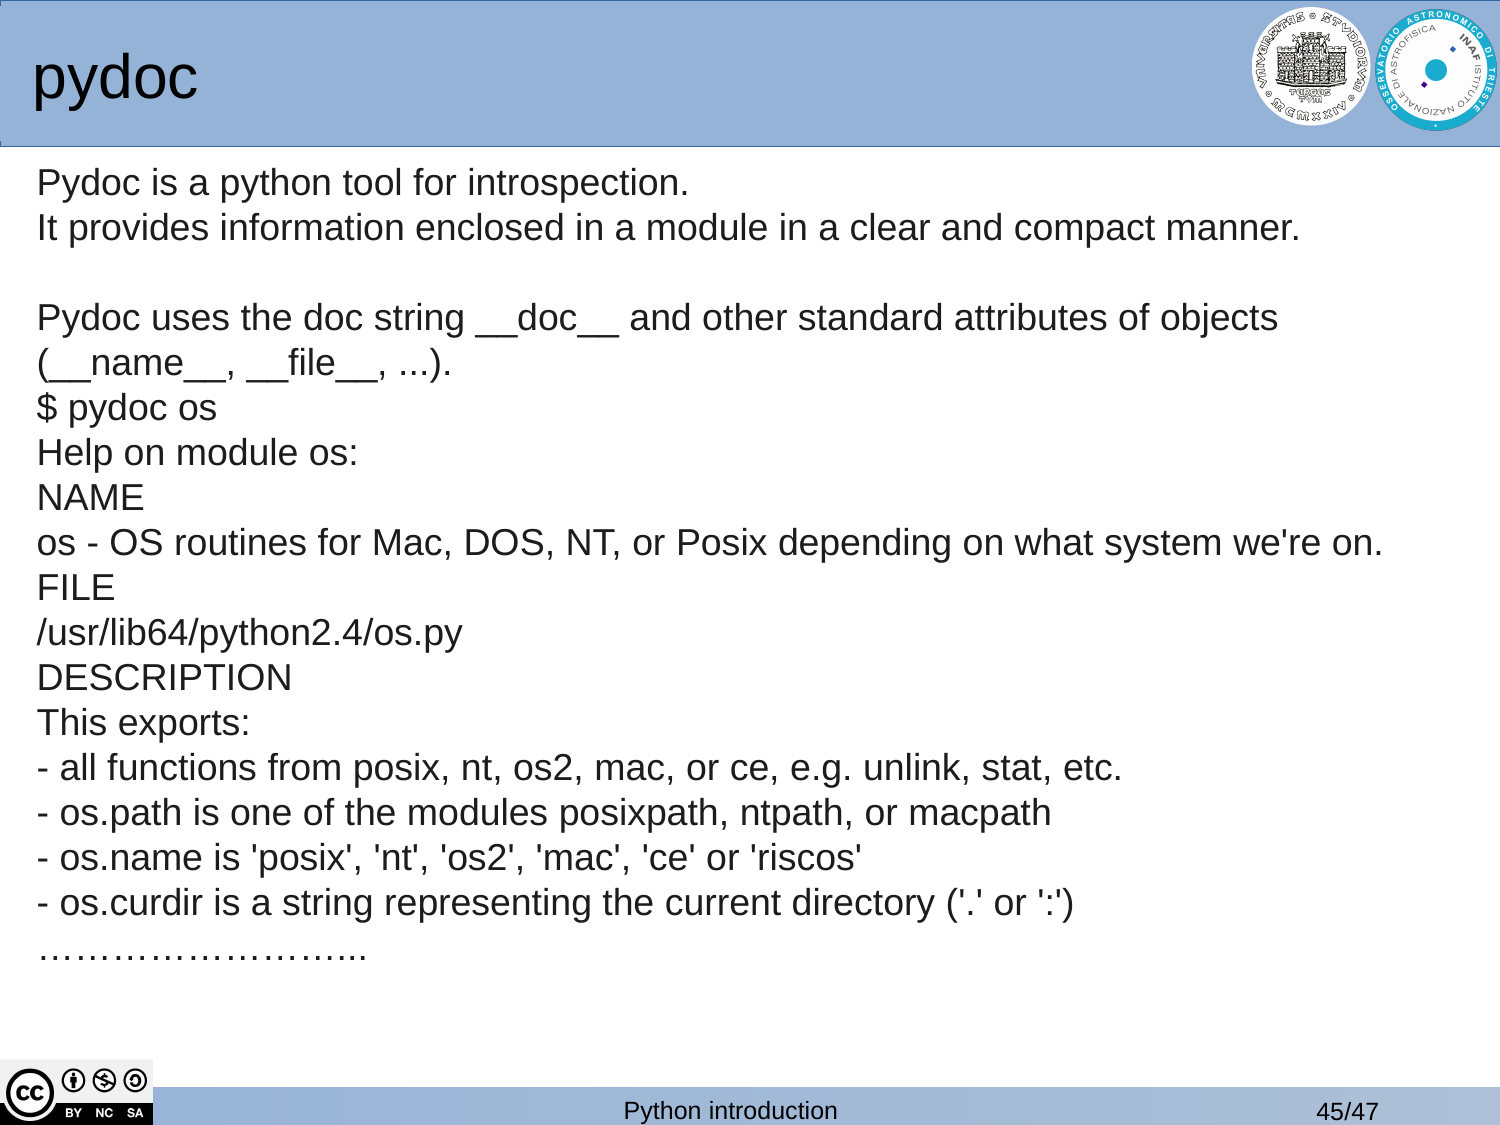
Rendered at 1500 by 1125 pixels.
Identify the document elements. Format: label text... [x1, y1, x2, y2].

text_box pydoc [0, 5, 1243, 141]
picture [1252, 0, 1500, 156]
picture [0, 1059, 153, 1125]
list Pydoc is a python tool for introspection. It provides information enclosed in a module in a clear and compact manner. Pydoc uses the doc string __doc__ and other standard attributes of objects (__name__, __file__, ...). $ pydoc os Help on module os: NAME os - OS routines for Mac, DOS, NT, or Posix depending on what system we're on. FILE /usr/lib64/python2.4/os.py DESCRIPTION This exports: - all functions from posix, nt, os2, mac, or ce, e.g. unlink, stat, etc. - os.path is one of the modules posixpath, ntpath, or macpath - os.name is 'posix', 'nt', 'os2', 'mac', 'ce' or 'riscos' - os.curdir is a string representing the current directory ('.' or ':') ……………………... [21, 150, 1455, 1087]
